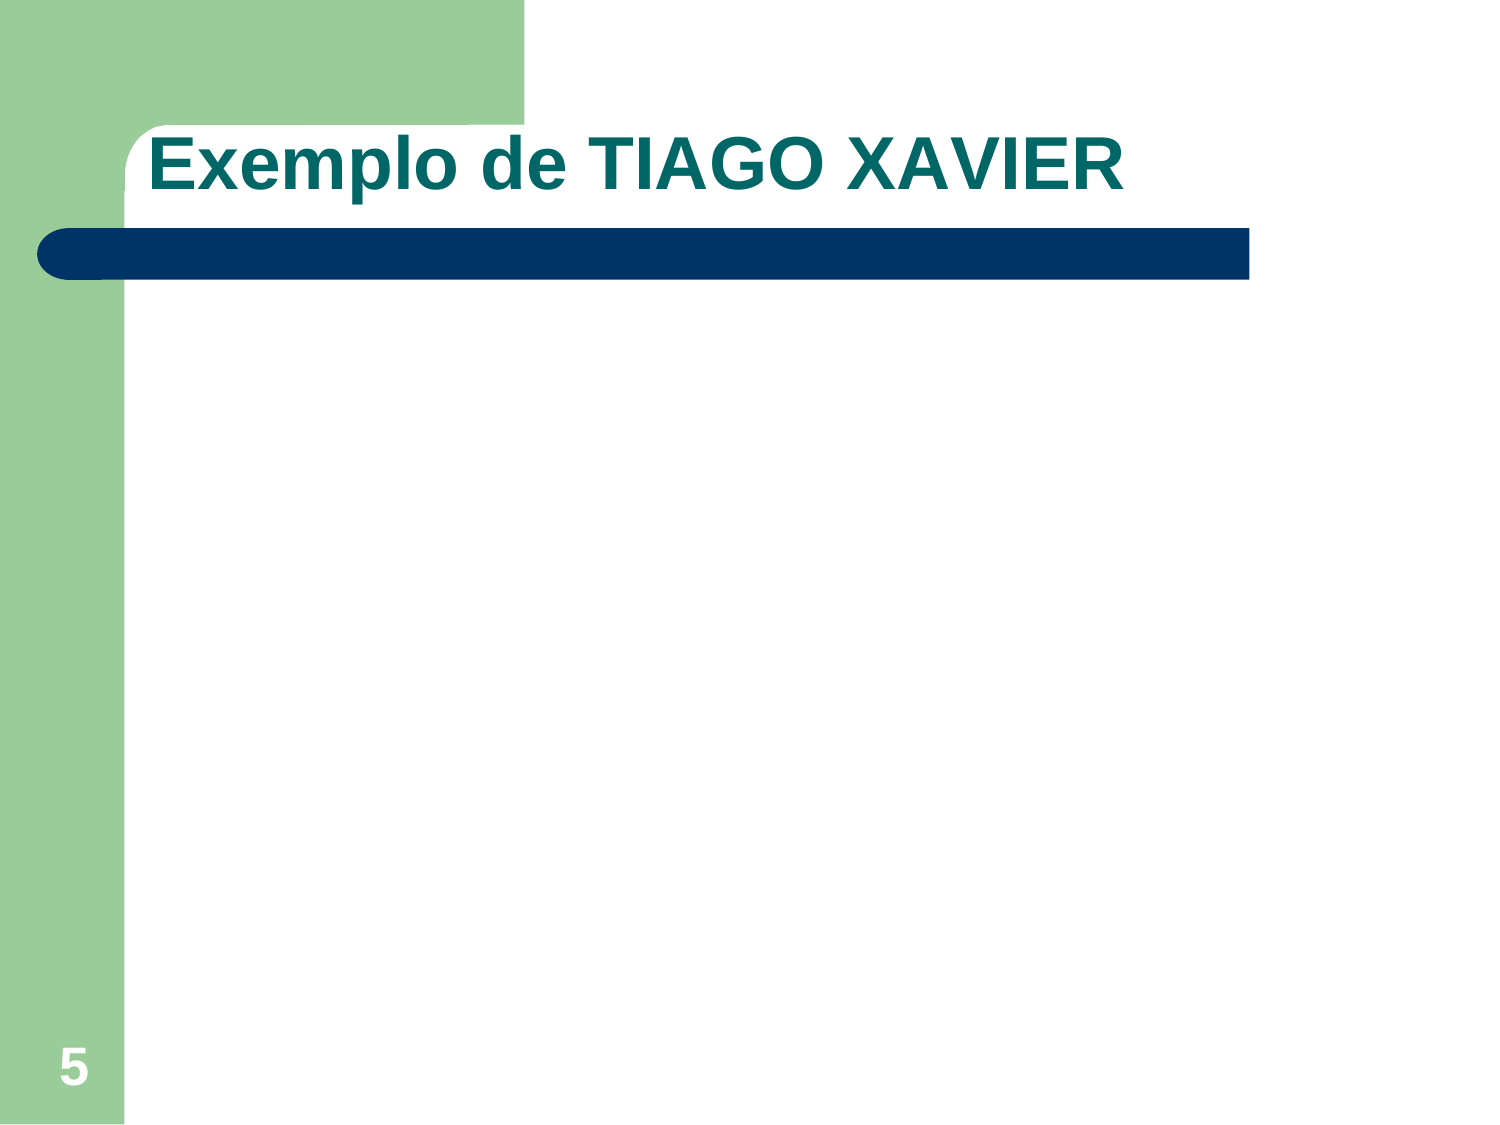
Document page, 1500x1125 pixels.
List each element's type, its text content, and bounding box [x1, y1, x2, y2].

text_box Exemplo de TIAGO XAVIER [49, 49, 1451, 214]
text_box <número> [12, 1023, 138, 1105]
